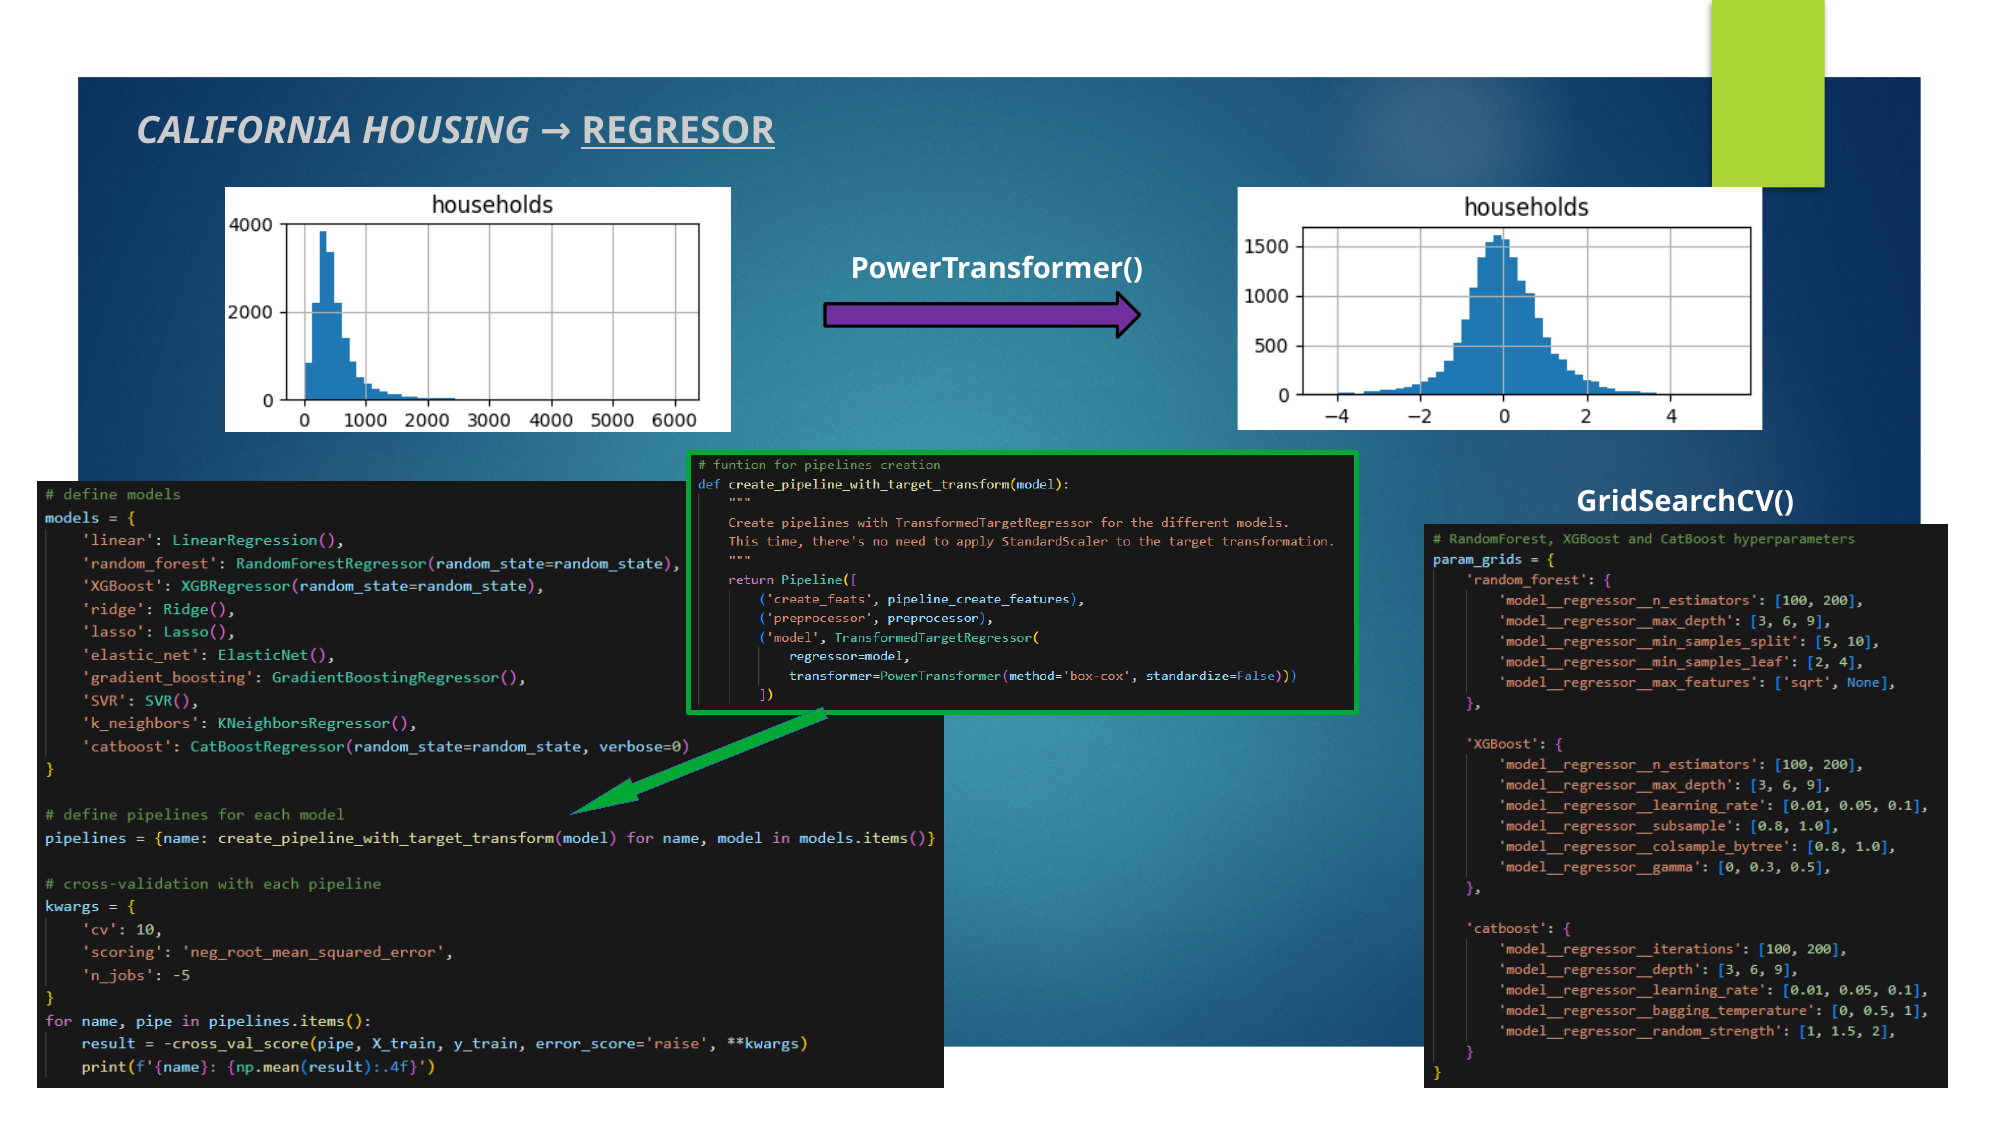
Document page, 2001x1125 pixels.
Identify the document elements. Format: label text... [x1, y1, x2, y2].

text_box [824, 303, 1138, 338]
text_box [570, 707, 828, 815]
text_box PowerTransformer() [850, 181, 1189, 317]
text_box GridSearchCV() [1422, 461, 1948, 538]
text_box CALIFORNIA HOUSING → REGRESOR [121, 98, 975, 159]
picture [37, 78, 1948, 1088]
